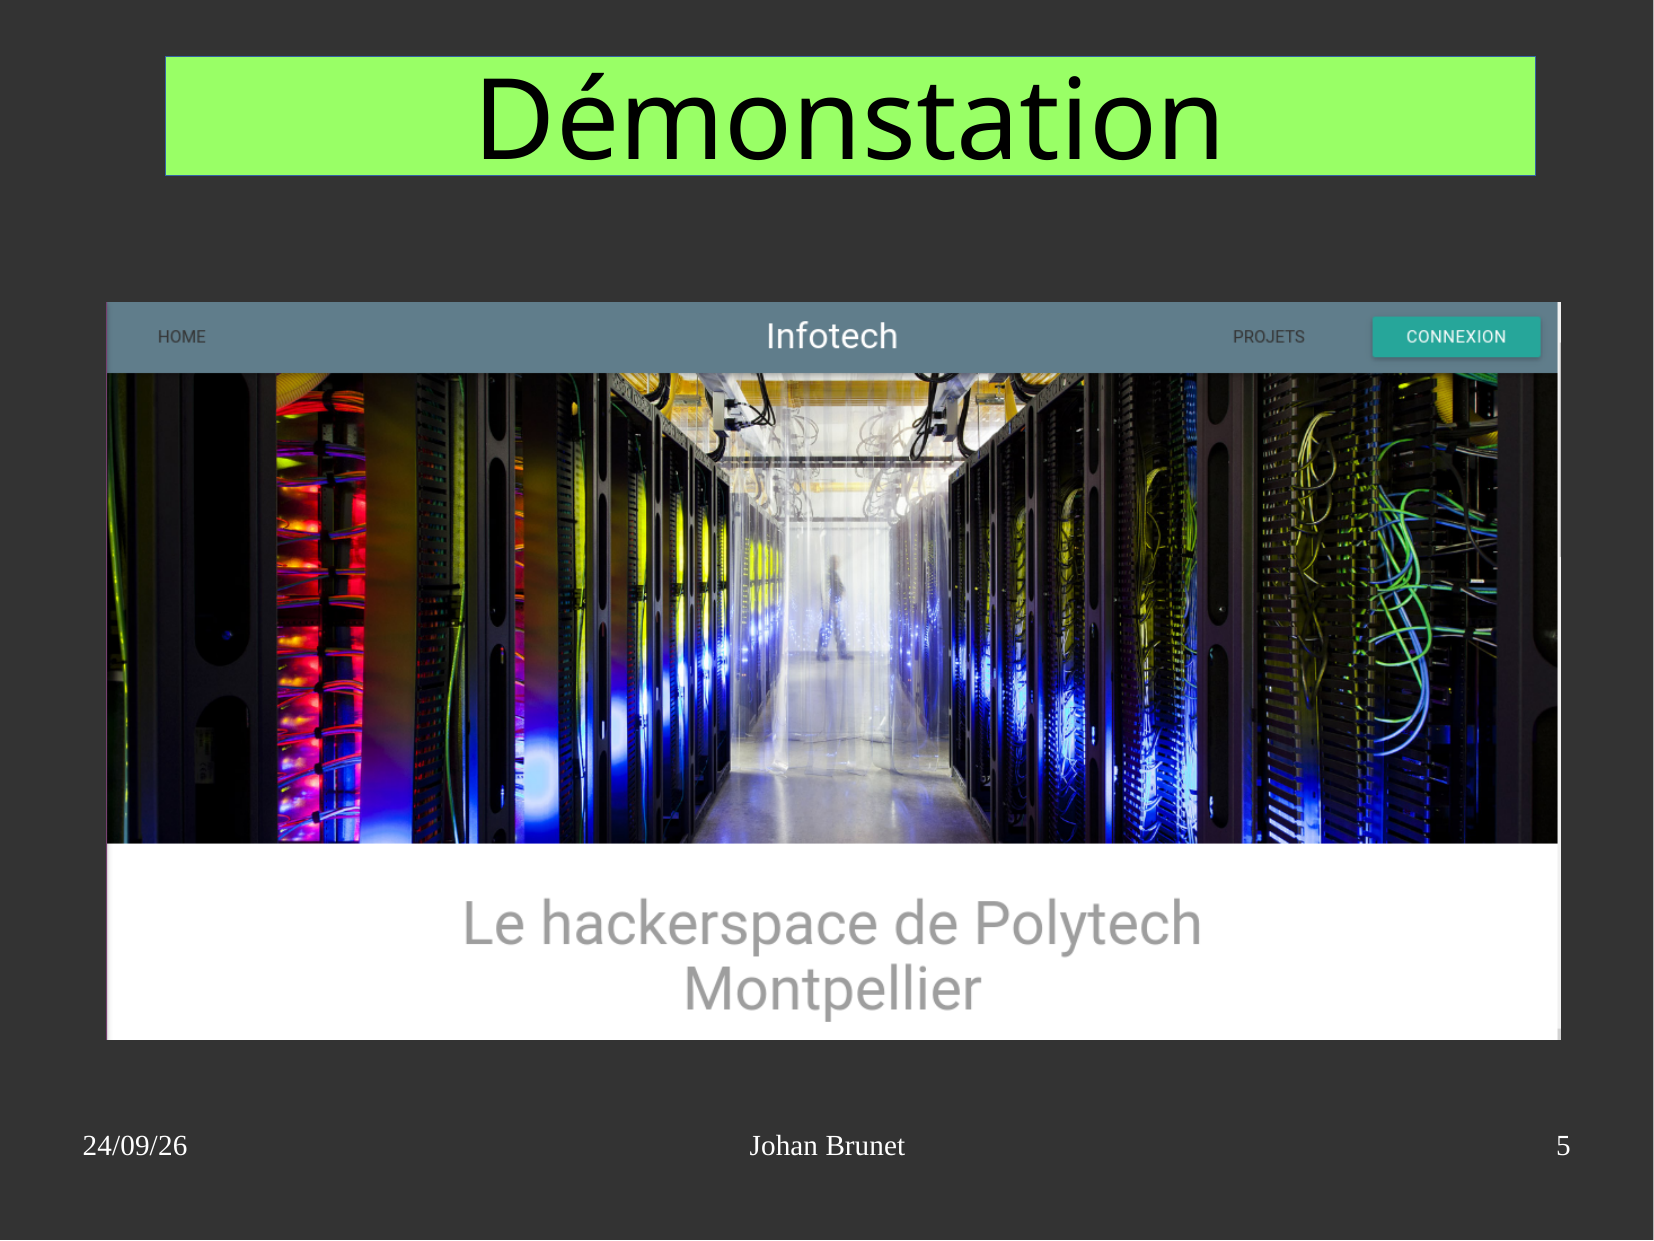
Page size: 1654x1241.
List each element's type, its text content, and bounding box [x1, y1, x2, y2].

picture [106, 302, 1561, 1040]
text_box Démonstation [165, 56, 1536, 176]
